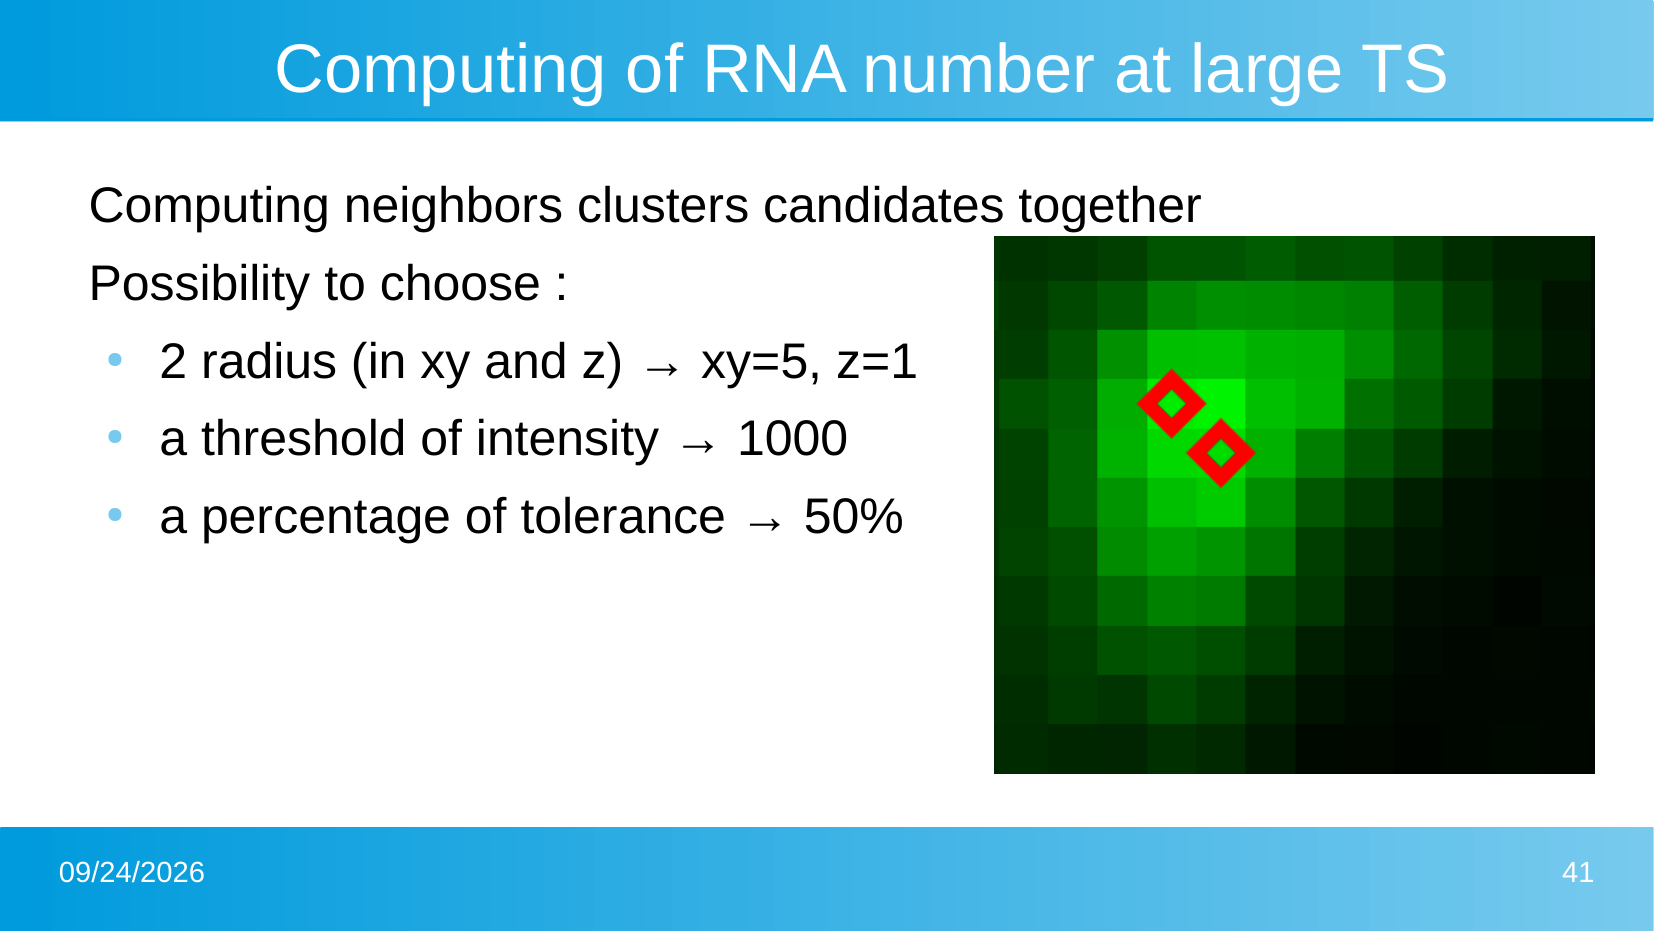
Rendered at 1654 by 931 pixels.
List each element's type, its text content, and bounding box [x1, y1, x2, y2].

picture [994, 236, 1595, 774]
title Computing of RNA number at large TS [59, 29, 1595, 108]
list Computing neighbors clusters candidates together Possibility to choose : 2 radius (in xy and z) → xy=5, z=1 a threshold of intensity → 1000 a percentage of tolerance → 50% [88, 177, 1536, 266]
